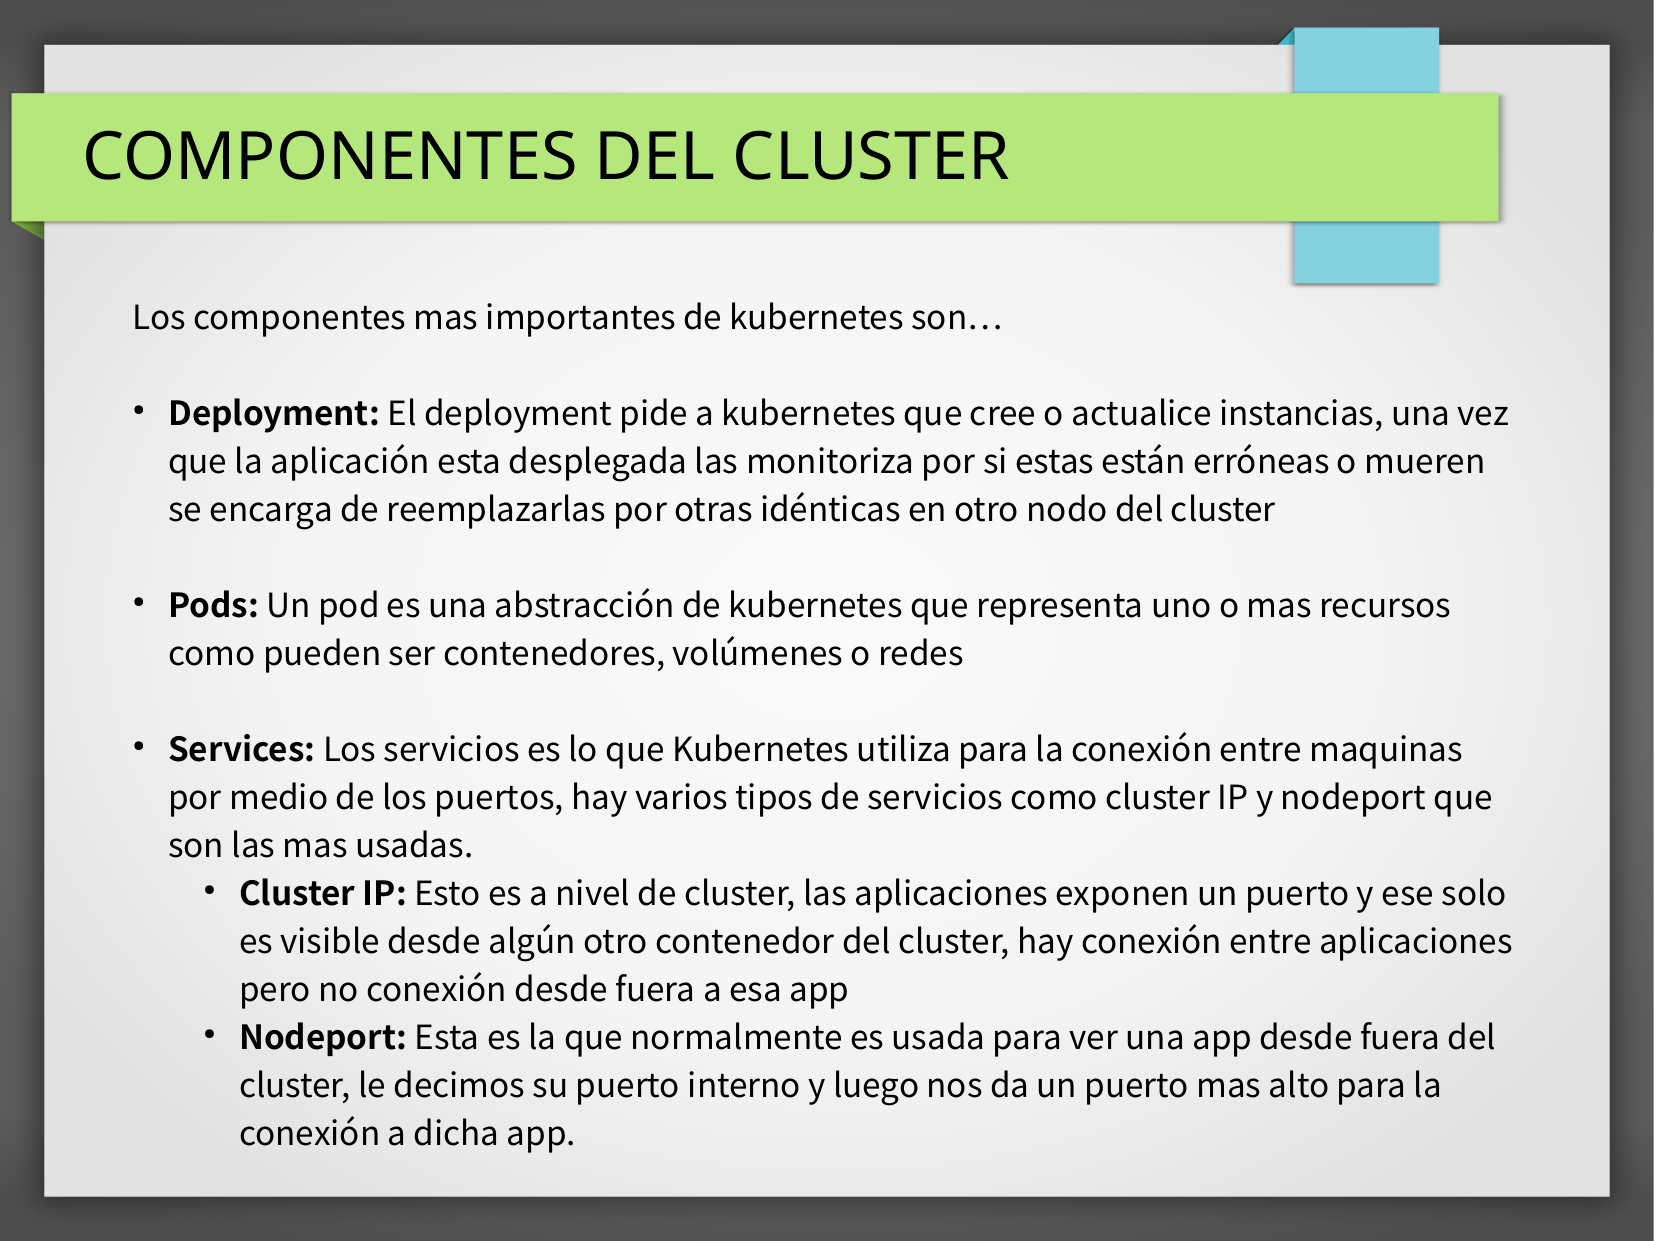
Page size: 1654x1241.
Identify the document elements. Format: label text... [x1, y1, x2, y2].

picture [0, 0, 1654, 1241]
title COMPONENTES DEL CLUSTER [82, 94, 1264, 213]
text_box Los componentes mas importantes de kubernetes son… Deployment: El deployment pide a kubernetes que cree o actualice instancias, una vez que la aplicación esta desplegada las monitoriza por si estas están erróneas o mueren se encarga de reemplazarlas por otras idénticas en otro nodo del cluster Pods: Un pod es una abstracción de kubernetes que representa uno o mas recursos como pueden ser contenedores, volúmenes o redes Services: Los servicios es lo que Kubernetes utiliza para la conexión entre maquinas por medio de los puertos, hay varios tipos de servicios como cluster IP y nodeport que son las mas usadas. Cluster IP: Esto es a nivel de cluster, las aplicaciones exponen un puerto y ese solo es visible desde algún otro contenedor del cluster, hay conexión entre aplicaciones pero no conexión desde fuera a esa app Nodeport: Esta es la que normalmente es usada para ver una app desde fuera del cluster, le decimos su puerto interno y luego nos da un puerto mas alto para la conexión a dicha app. [118, 283, 1536, 1163]
